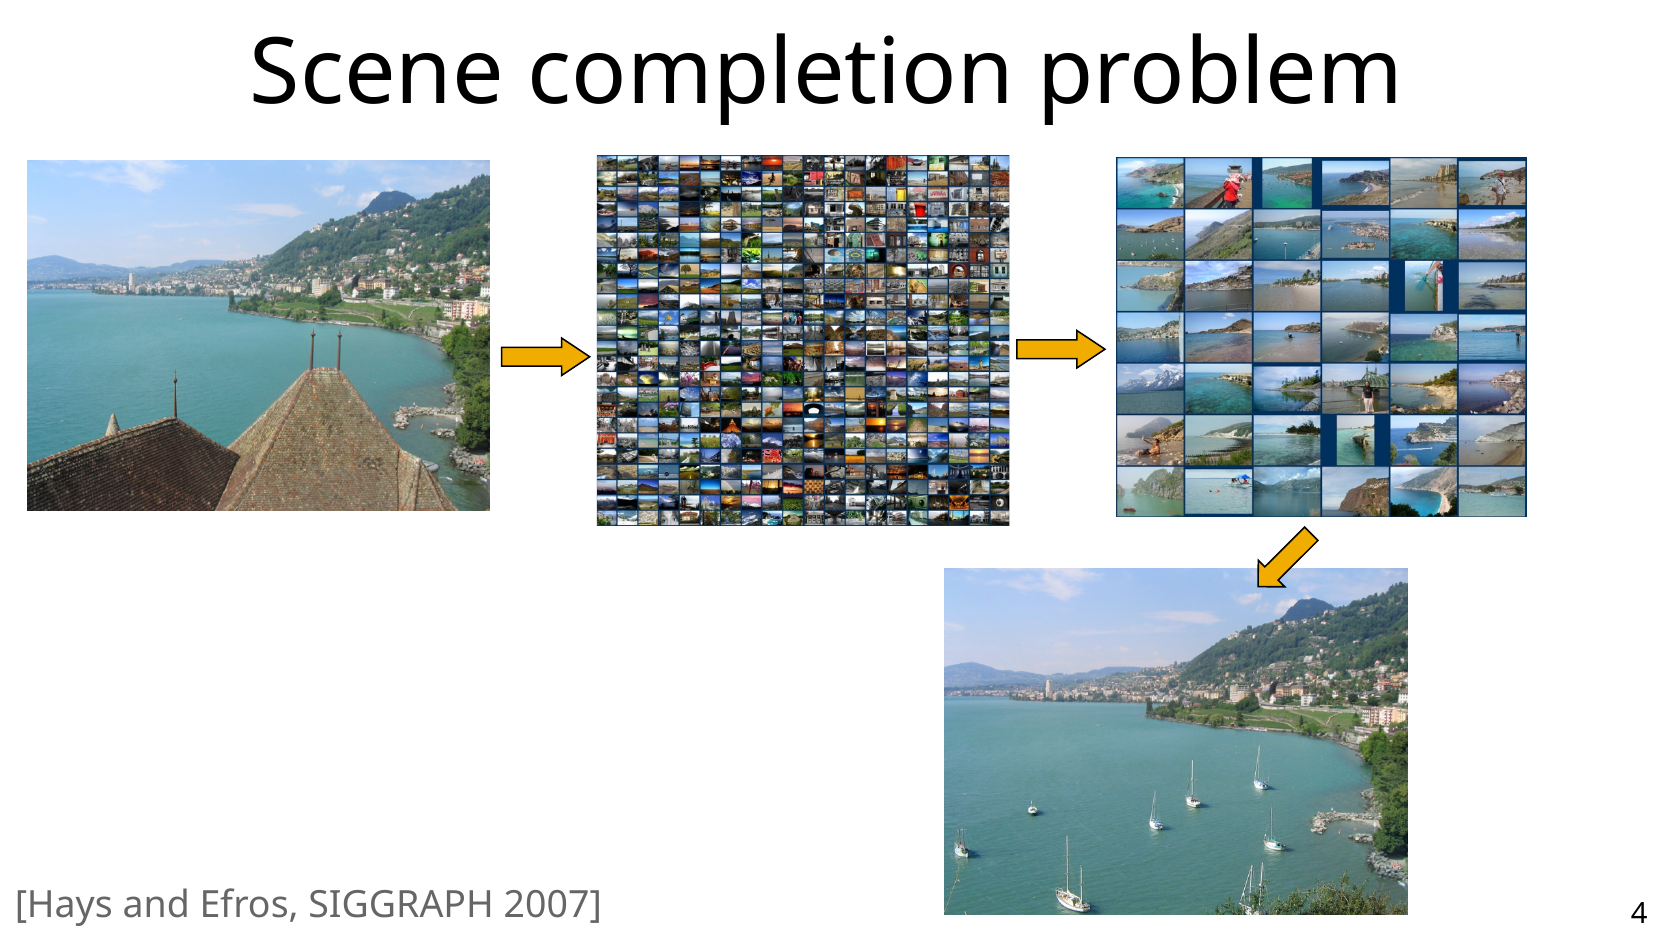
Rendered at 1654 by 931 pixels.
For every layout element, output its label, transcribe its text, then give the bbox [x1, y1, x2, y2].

text_box [1258, 527, 1318, 587]
picture [944, 568, 1408, 916]
text_box [501, 338, 590, 376]
picture [1116, 157, 1527, 517]
text_box [Hays and Efros, SIGGRAPH 2007] [0, 870, 1591, 931]
text_box [1016, 330, 1105, 368]
picture [27, 160, 490, 511]
title Scene completion problem [82, 1, 1571, 136]
picture [596, 155, 1010, 526]
